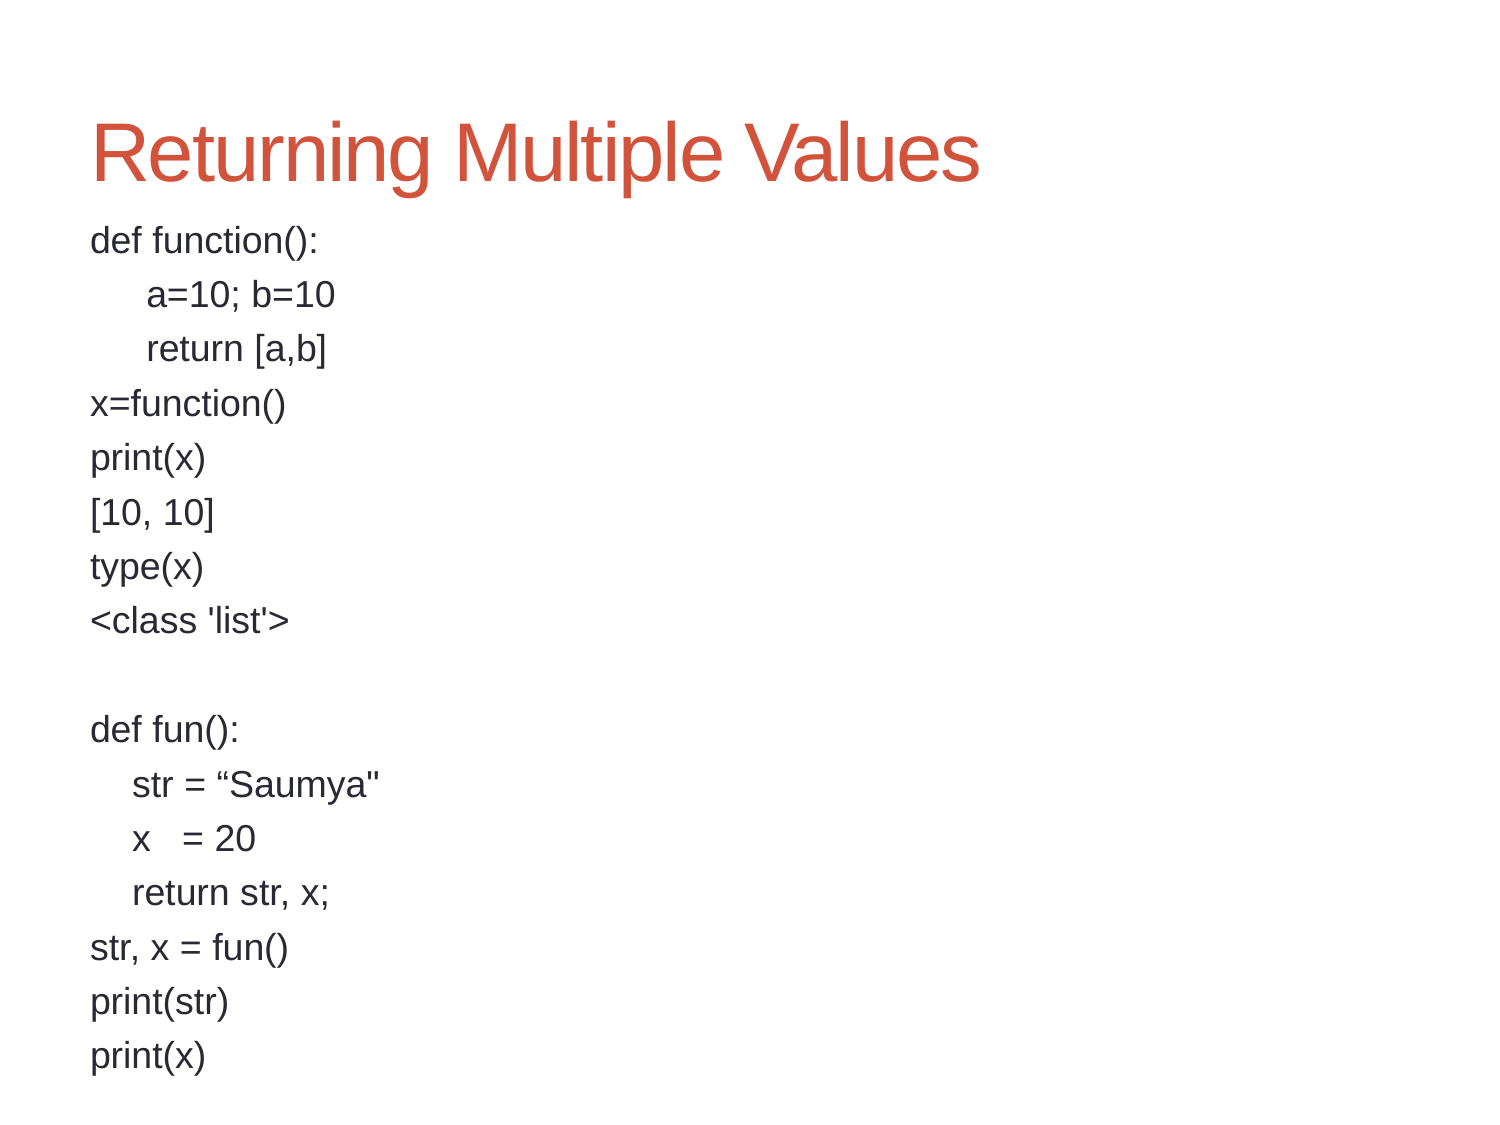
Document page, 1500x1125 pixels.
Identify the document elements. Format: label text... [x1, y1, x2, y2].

title Returning Multiple Values [75, 87, 1426, 208]
list def function(): a=10; b=10 return [a,b] x=function() print(x) [10, 10] type(x) <class 'list'> def fun(): str = “Saumya" x = 20 return str, x; str, x = fun() print(str) print(x) [75, 208, 1426, 1095]
